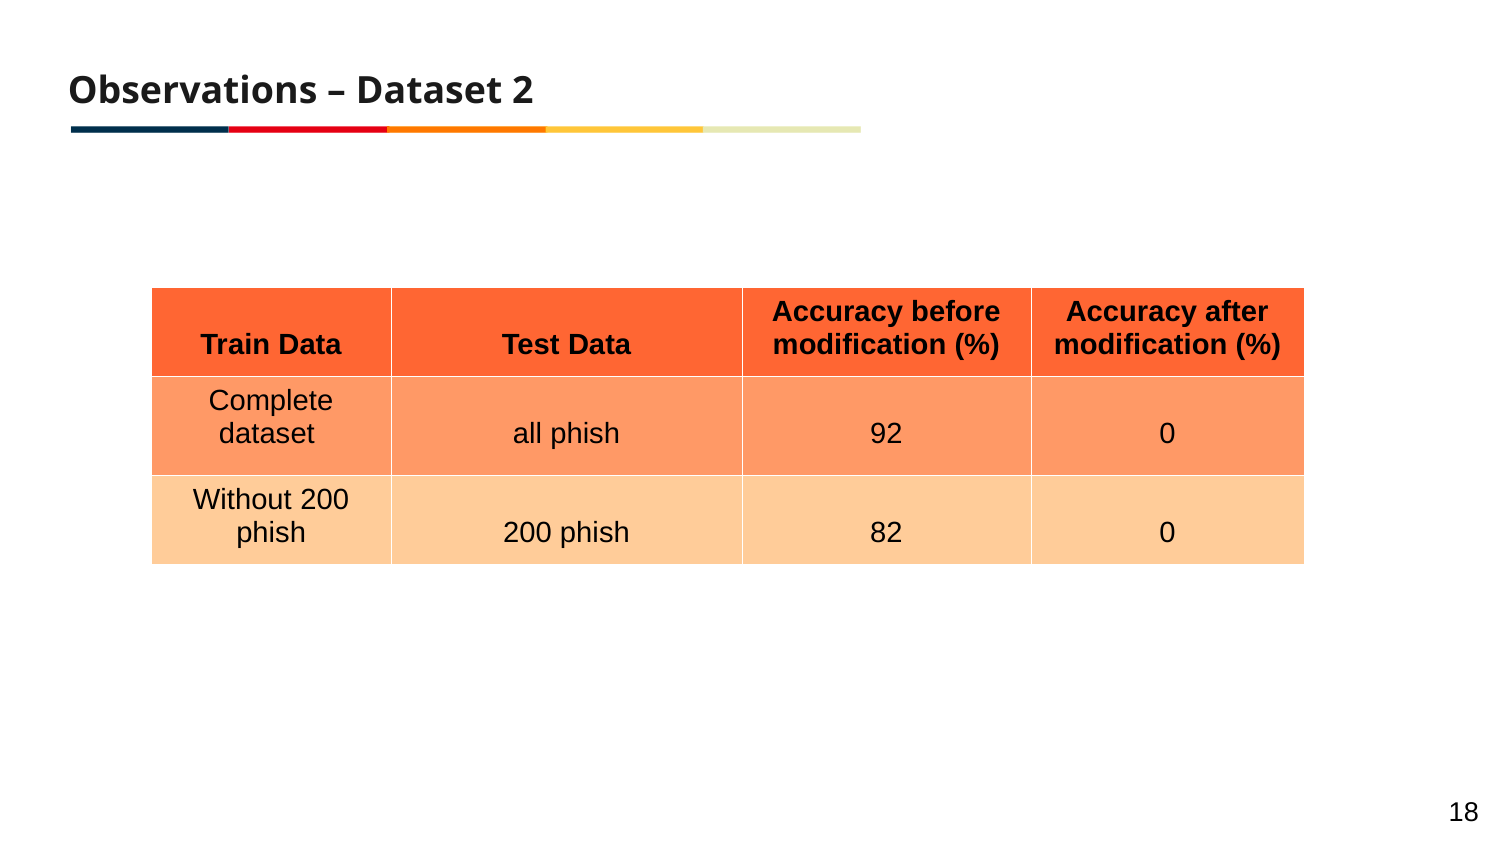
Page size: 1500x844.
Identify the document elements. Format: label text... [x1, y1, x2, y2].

table_cell Without 200 phish [152, 476, 391, 564]
text_box [53, 116, 1471, 749]
table_cell 82 [743, 476, 1031, 564]
table_header Test Data [392, 288, 742, 376]
text_box Observations – Dataset 2 [53, 59, 1300, 116]
table_cell Complete dataset [152, 377, 391, 475]
table_cell 0 [1032, 377, 1304, 475]
table_cell 0 [1032, 476, 1304, 564]
slide_number <number> [1403, 779, 1494, 844]
table_cell 92 [743, 377, 1031, 475]
table_header Accuracy after modification (%) [1032, 288, 1304, 376]
table_cell 200 phish [392, 476, 742, 564]
table_header Accuracy before modification (%) [743, 288, 1031, 376]
table_cell all phish [392, 377, 742, 475]
table_header Train Data [152, 288, 391, 376]
